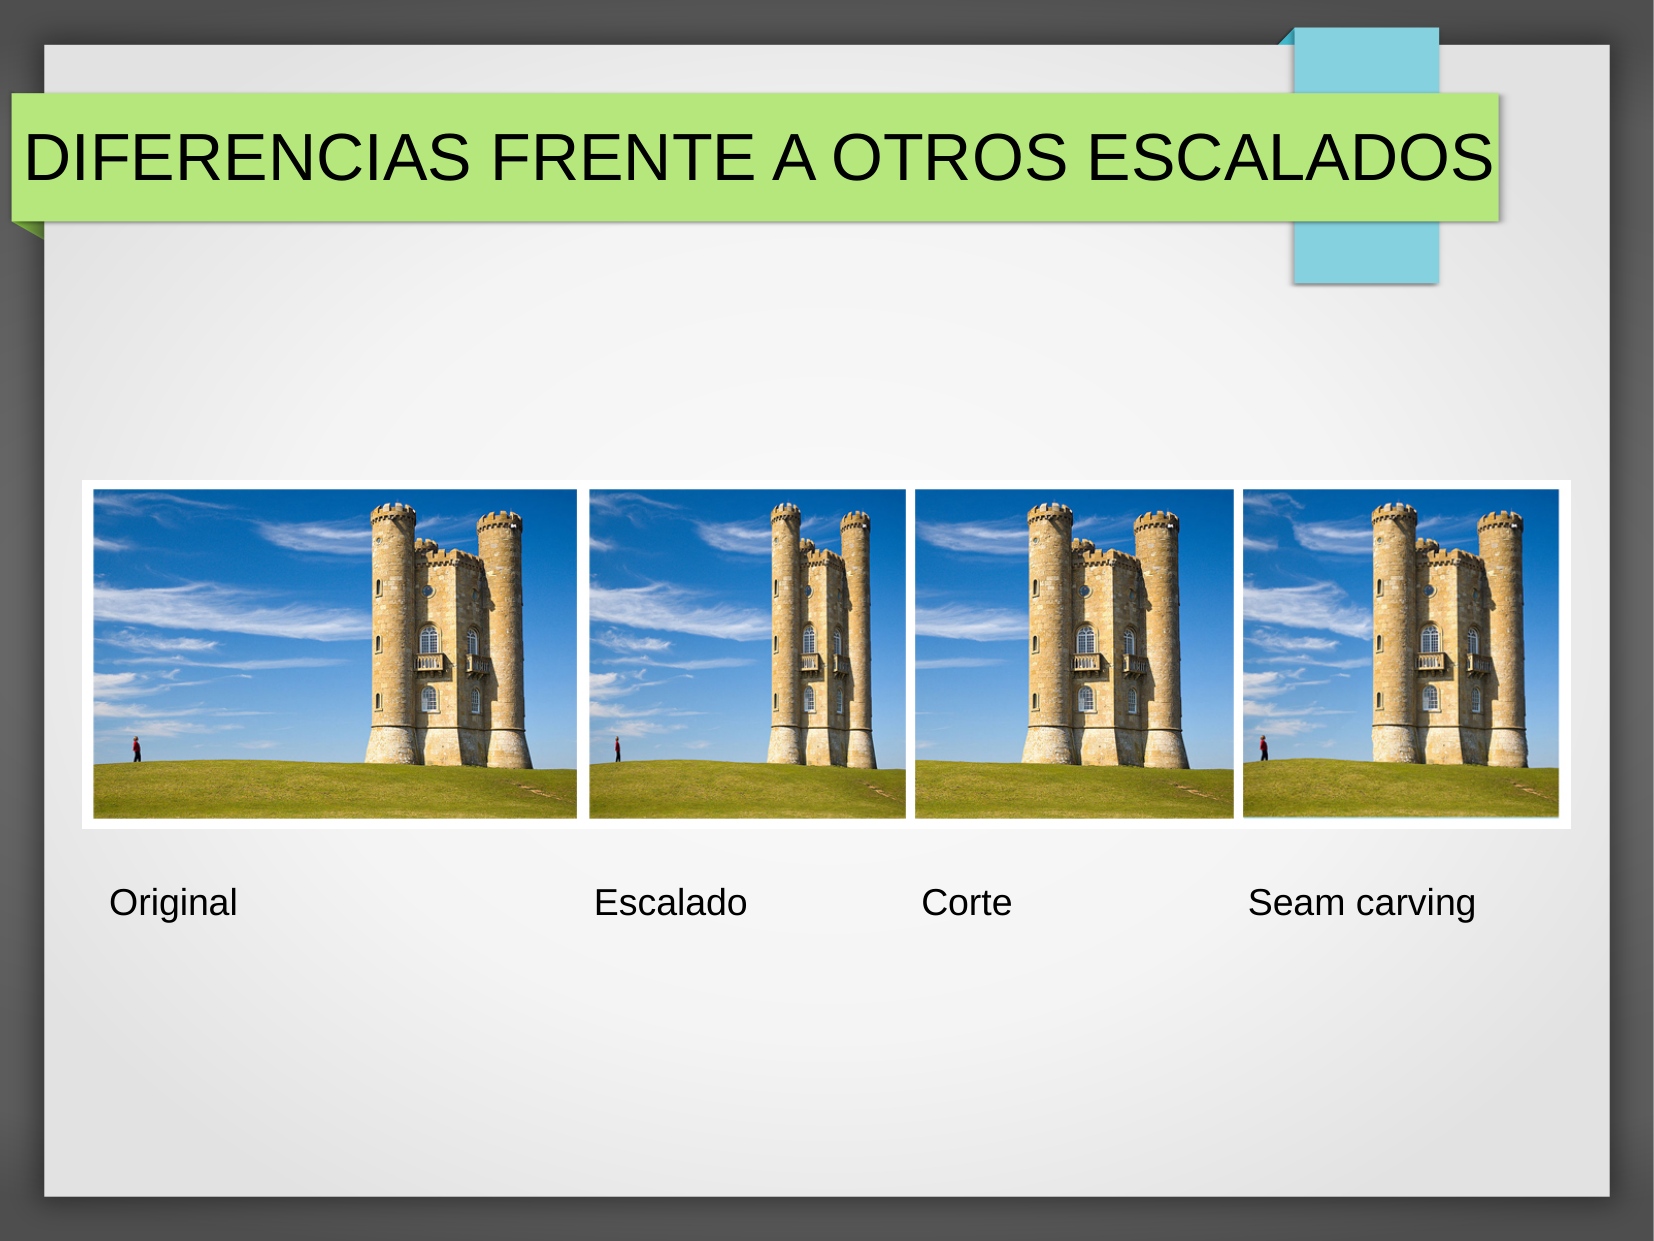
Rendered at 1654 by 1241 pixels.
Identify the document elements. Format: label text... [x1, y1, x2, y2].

title DIFERENCIAS FRENTE A OTROS ESCALADOS [23, 31, 1512, 284]
picture [0, 0, 1654, 1241]
text_box Original Escalado Corte Seam carving [94, 874, 1571, 931]
